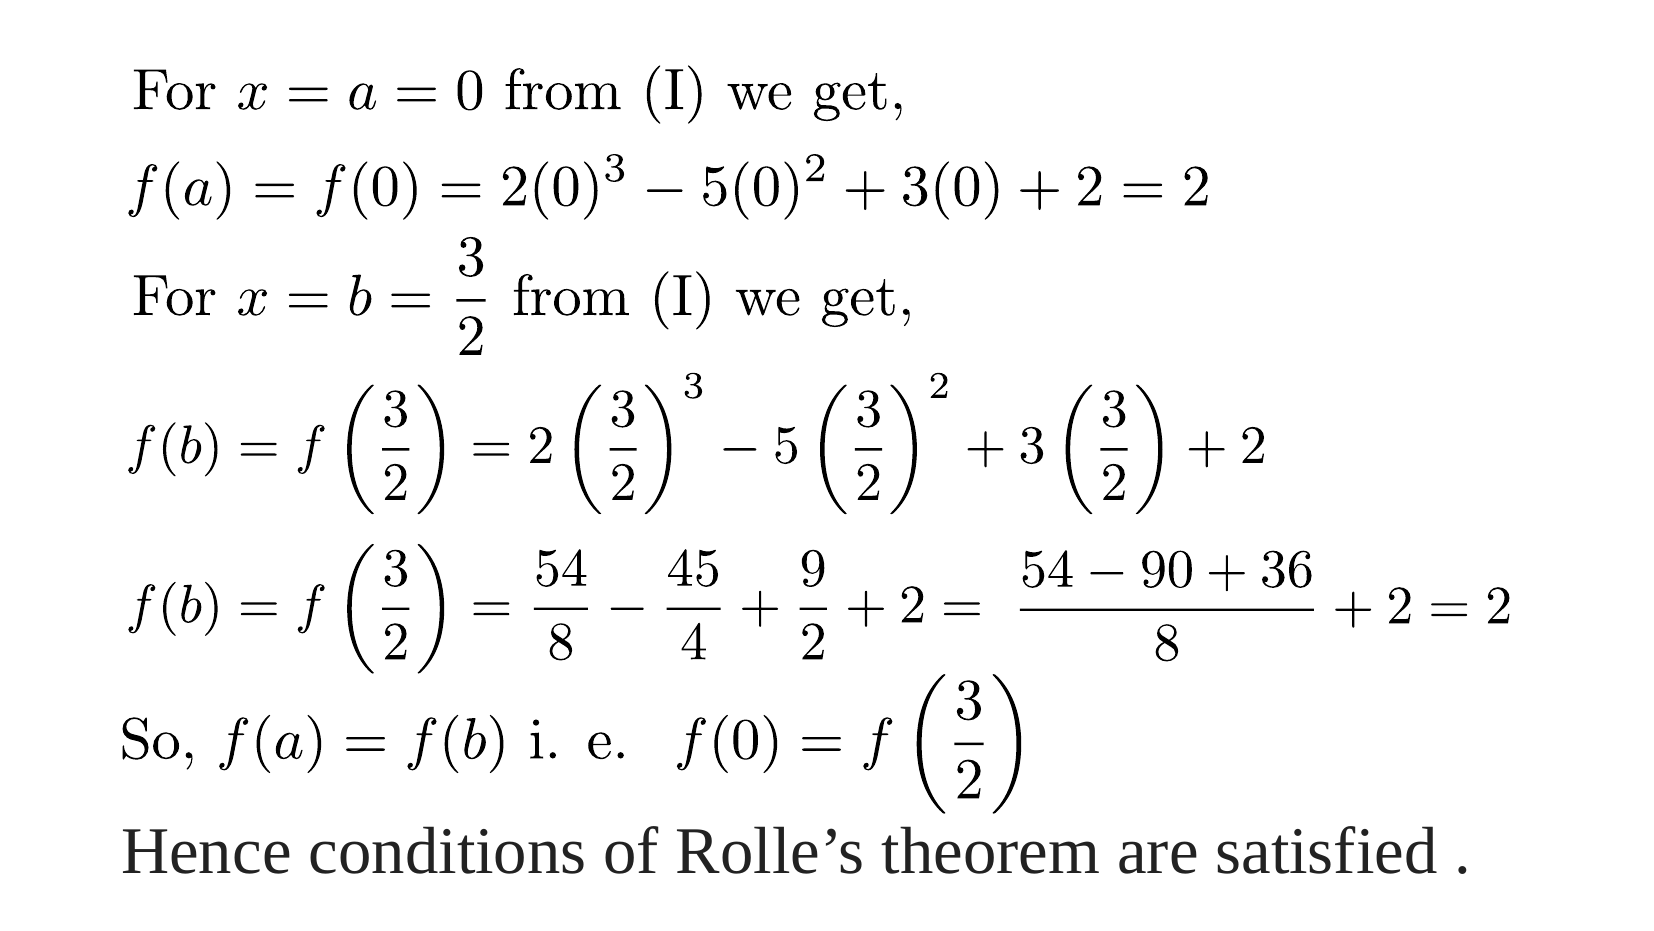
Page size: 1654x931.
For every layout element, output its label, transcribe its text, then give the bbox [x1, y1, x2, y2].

title Hence conditions of Rolle’s theorem are satisfied . [47, 37, 1595, 898]
text_box [128, 543, 980, 674]
text_box [128, 372, 1265, 515]
text_box [133, 236, 910, 355]
text_box [122, 674, 1022, 814]
text_box [133, 65, 902, 124]
text_box [1019, 550, 1510, 662]
text_box [128, 154, 1208, 220]
